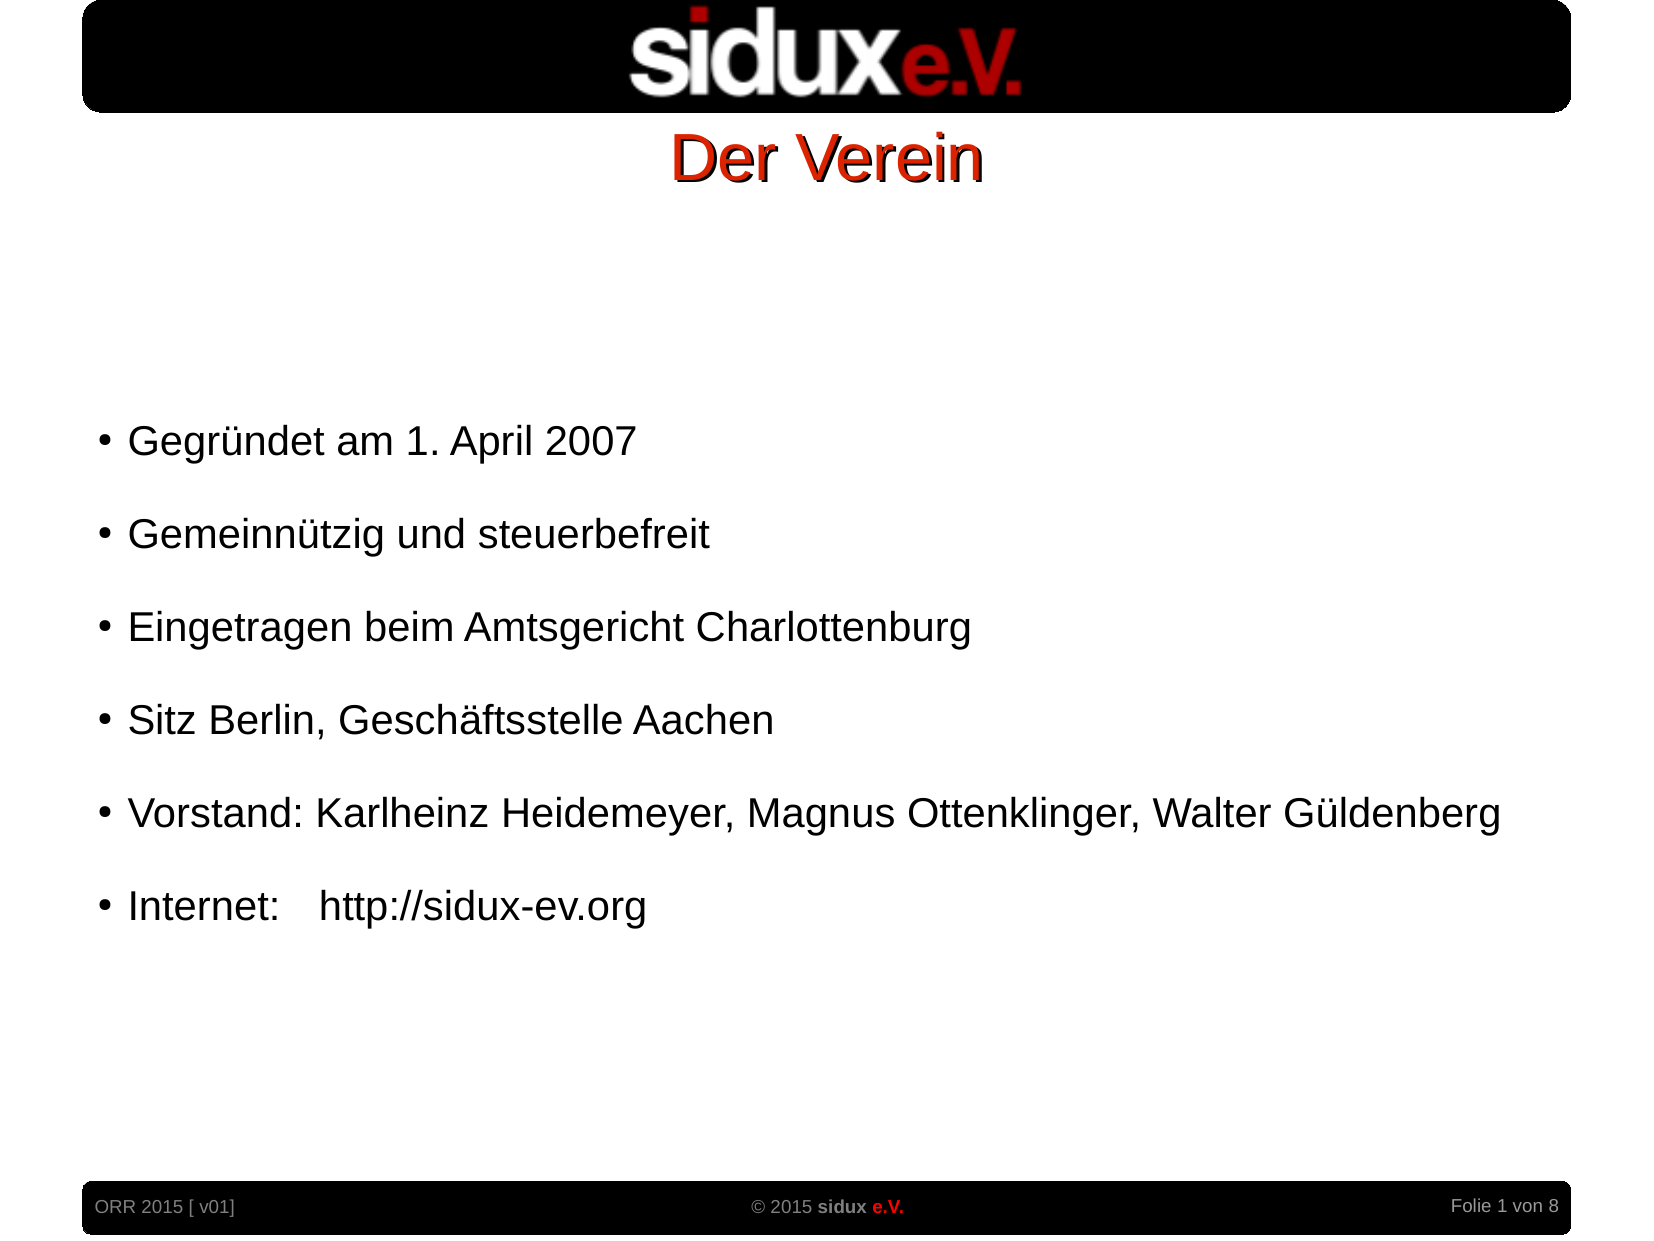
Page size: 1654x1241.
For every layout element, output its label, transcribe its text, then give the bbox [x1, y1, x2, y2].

text_box Gegründet am 1. April 2007 Gemeinnützig und steuerbefreit Eingetragen beim Amtsgericht Charlottenburg Sitz Berlin, Geschäftsstelle Aachen Vorstand: Karlheinz Heidemeyer, Magnus Ottenklinger, Walter Güldenberg Internet: http://sidux-ev.org [82, 224, 1571, 1170]
text_box Der Verein [82, 112, 1571, 213]
picture [609, 0, 1028, 110]
